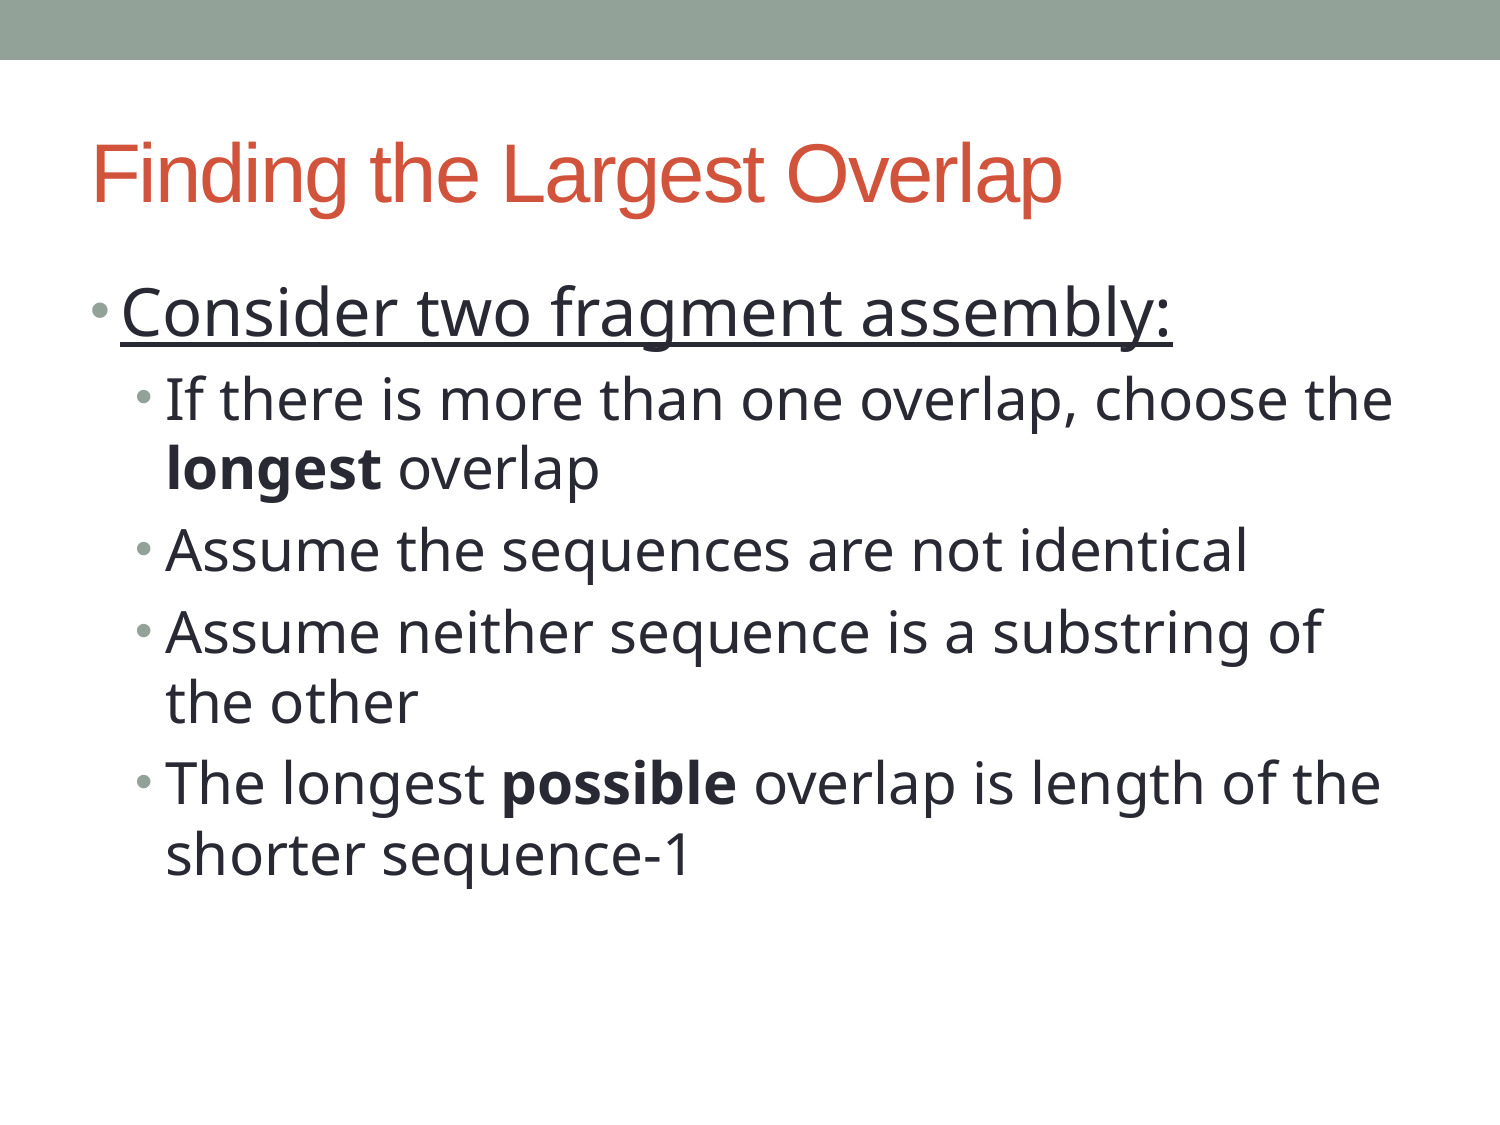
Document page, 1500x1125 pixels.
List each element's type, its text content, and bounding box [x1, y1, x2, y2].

title Finding the Largest Overlap [75, 87, 1425, 250]
list Consider two fragment assembly: If there is more than one overlap, choose the longest overlap Assume the sequences are not identical Assume neither sequence is a substring of the other The longest possible overlap is length of the shorter sequence-1 [75, 262, 1425, 1063]
